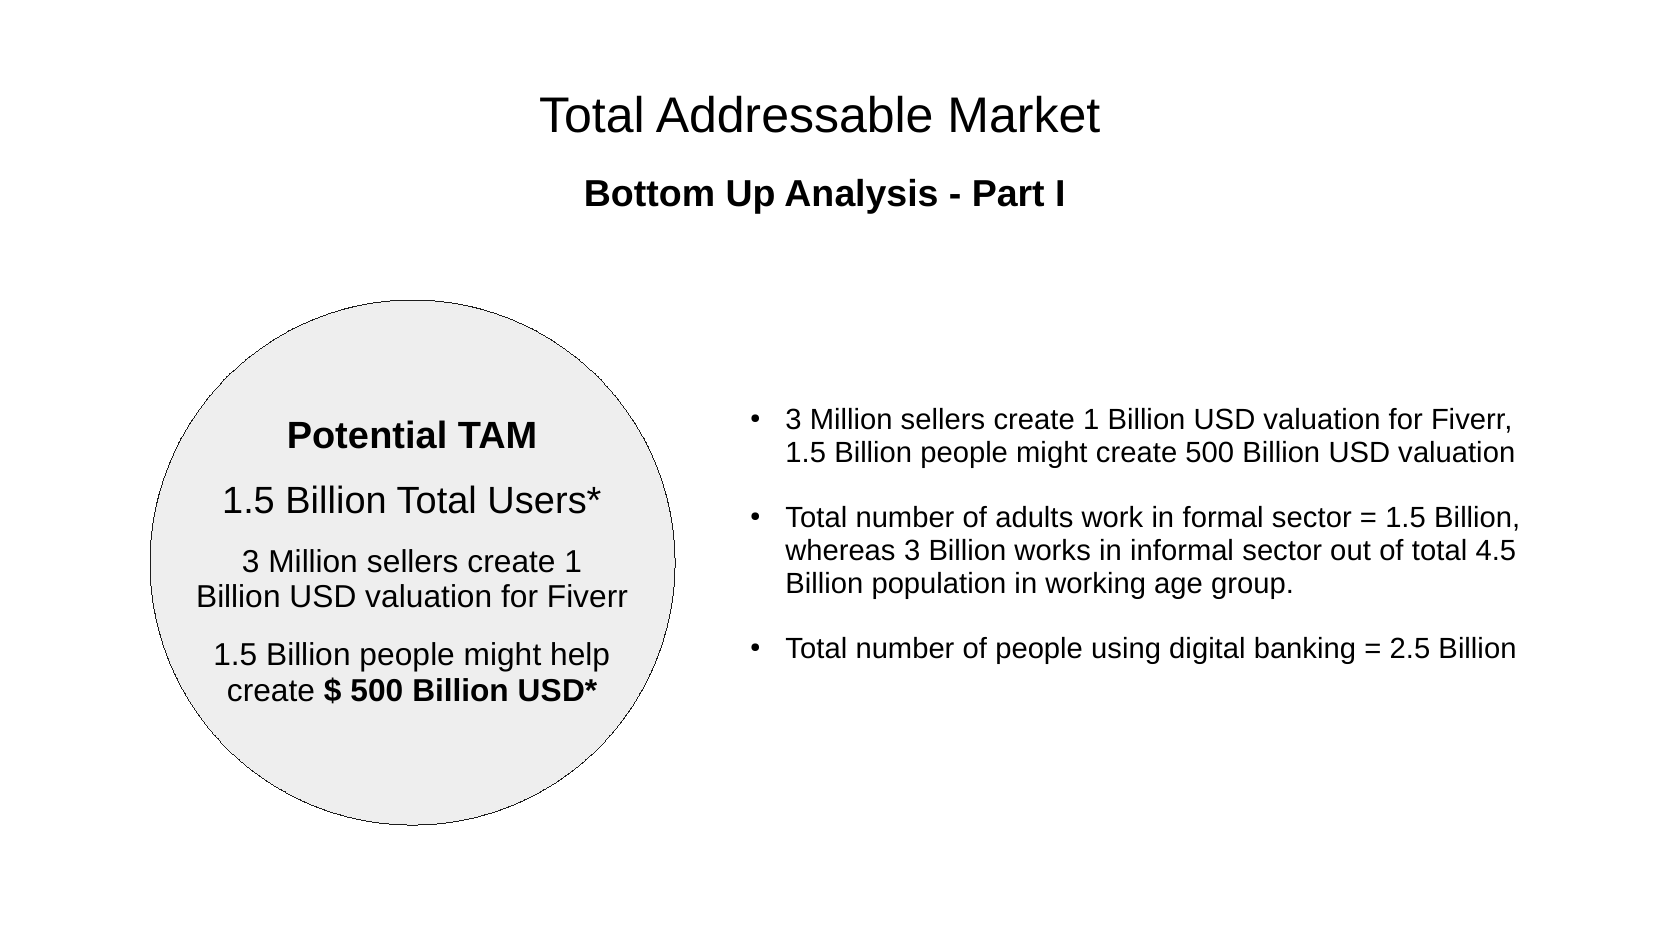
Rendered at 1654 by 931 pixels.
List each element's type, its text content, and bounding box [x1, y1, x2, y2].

text_box [196, 300, 629, 413]
title Total Addressable Market [82, 37, 1571, 193]
list Potential TAM 1.5 Billion Total Users* 3 Million sellers create 1 Billion USD valuation for Fiverr 1.5 Billion people might help create $ 500 Billion USD* [141, 413, 630, 722]
text_box [204, 722, 622, 826]
text_box Bottom Up Analysis - Part I [562, 161, 1088, 226]
text_box [630, 415, 676, 710]
subtitle 3 Million sellers create 1 Billion USD valuation for Fiverr, 1.5 Billion people might create 500 Billion USD valuation Total number of adults work in formal sector = 1.5 Billion, whereas 3 Billion works in informal sector out of total 4.5 Billion population in working age group. Total number of people using digital banking = 2.5 Billion [750, 337, 1542, 751]
